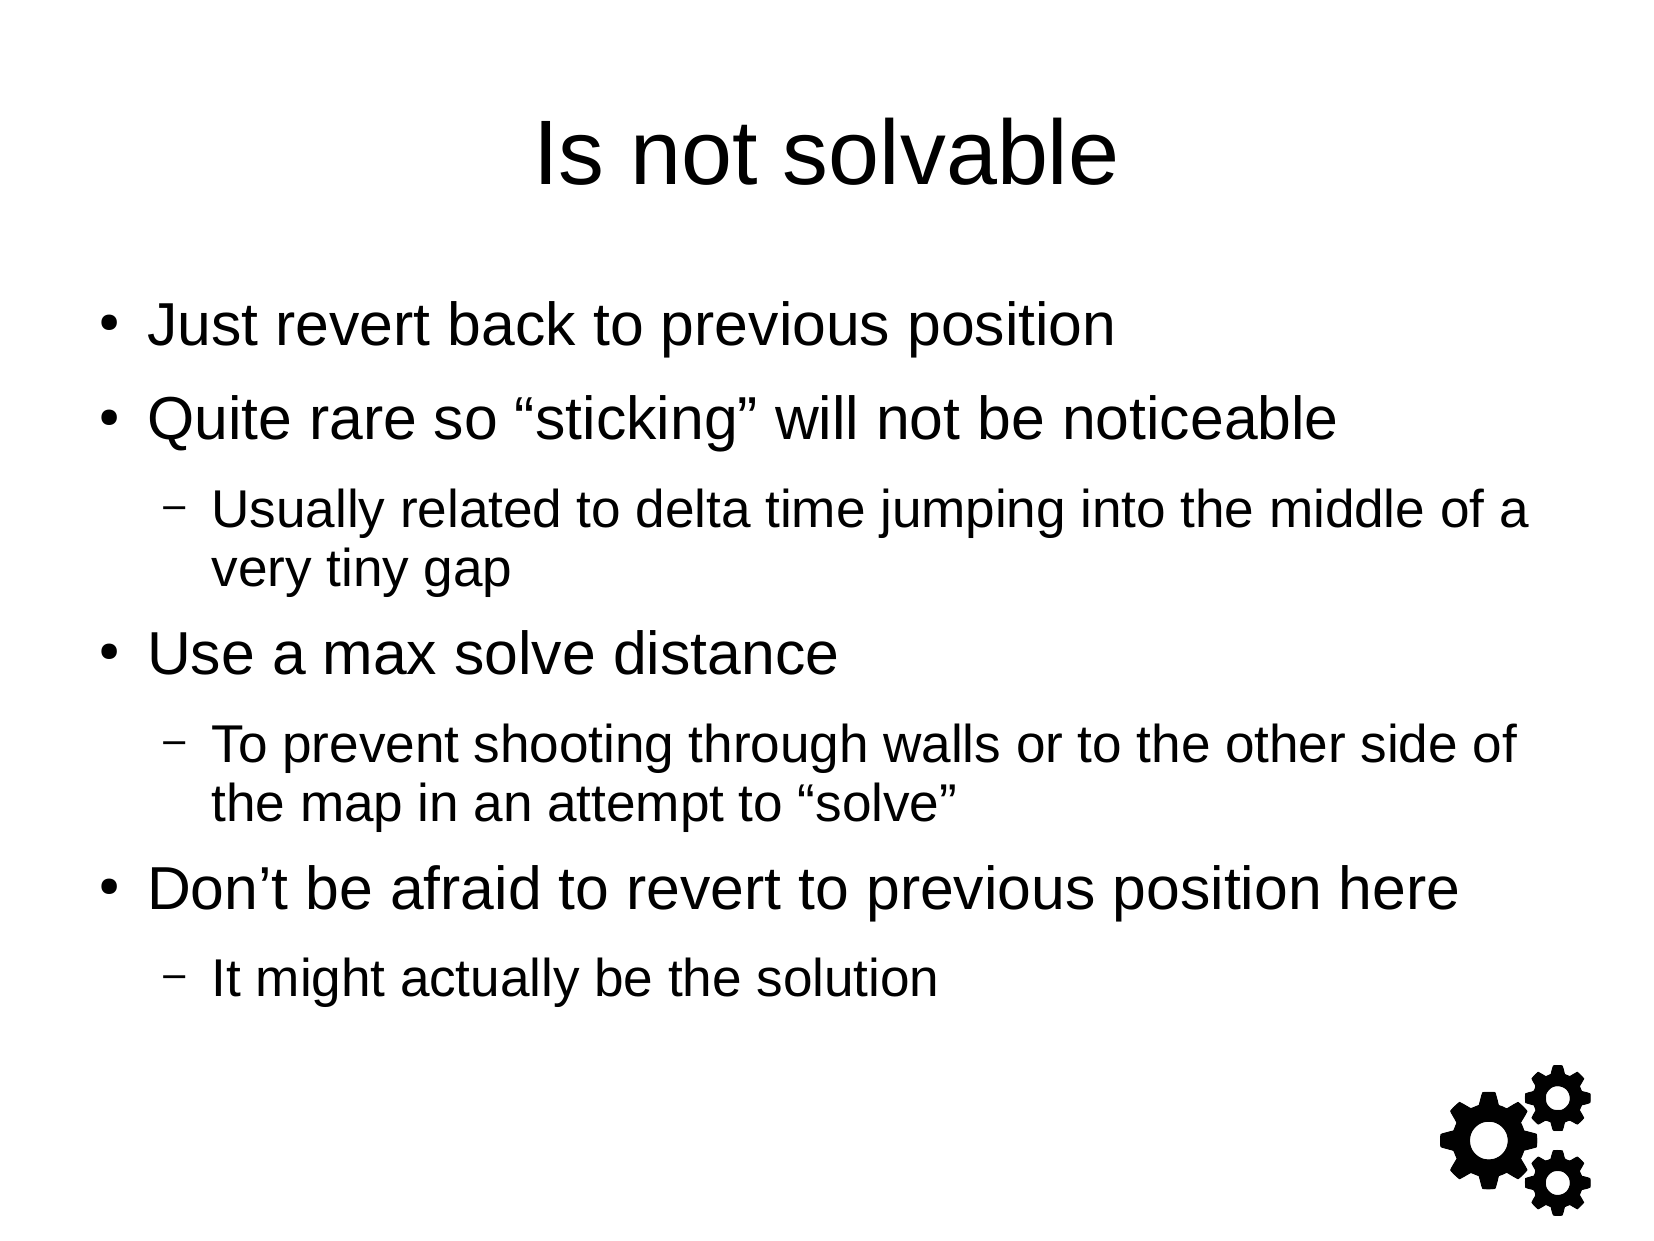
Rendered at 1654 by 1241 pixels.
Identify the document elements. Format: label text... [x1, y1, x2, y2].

title Is not solvable [82, 49, 1571, 257]
picture [1440, 1065, 1591, 1216]
list Just revert back to previous position Quite rare so “sticking” will not be noticeable Usually related to delta time jumping into the middle of a very tiny gap Use a max solve distance To prevent shooting through walls or to the other side of the map in an attempt to “solve” Don’t be afraid to revert to previous position here It might actually be the solution [82, 290, 1571, 1010]
